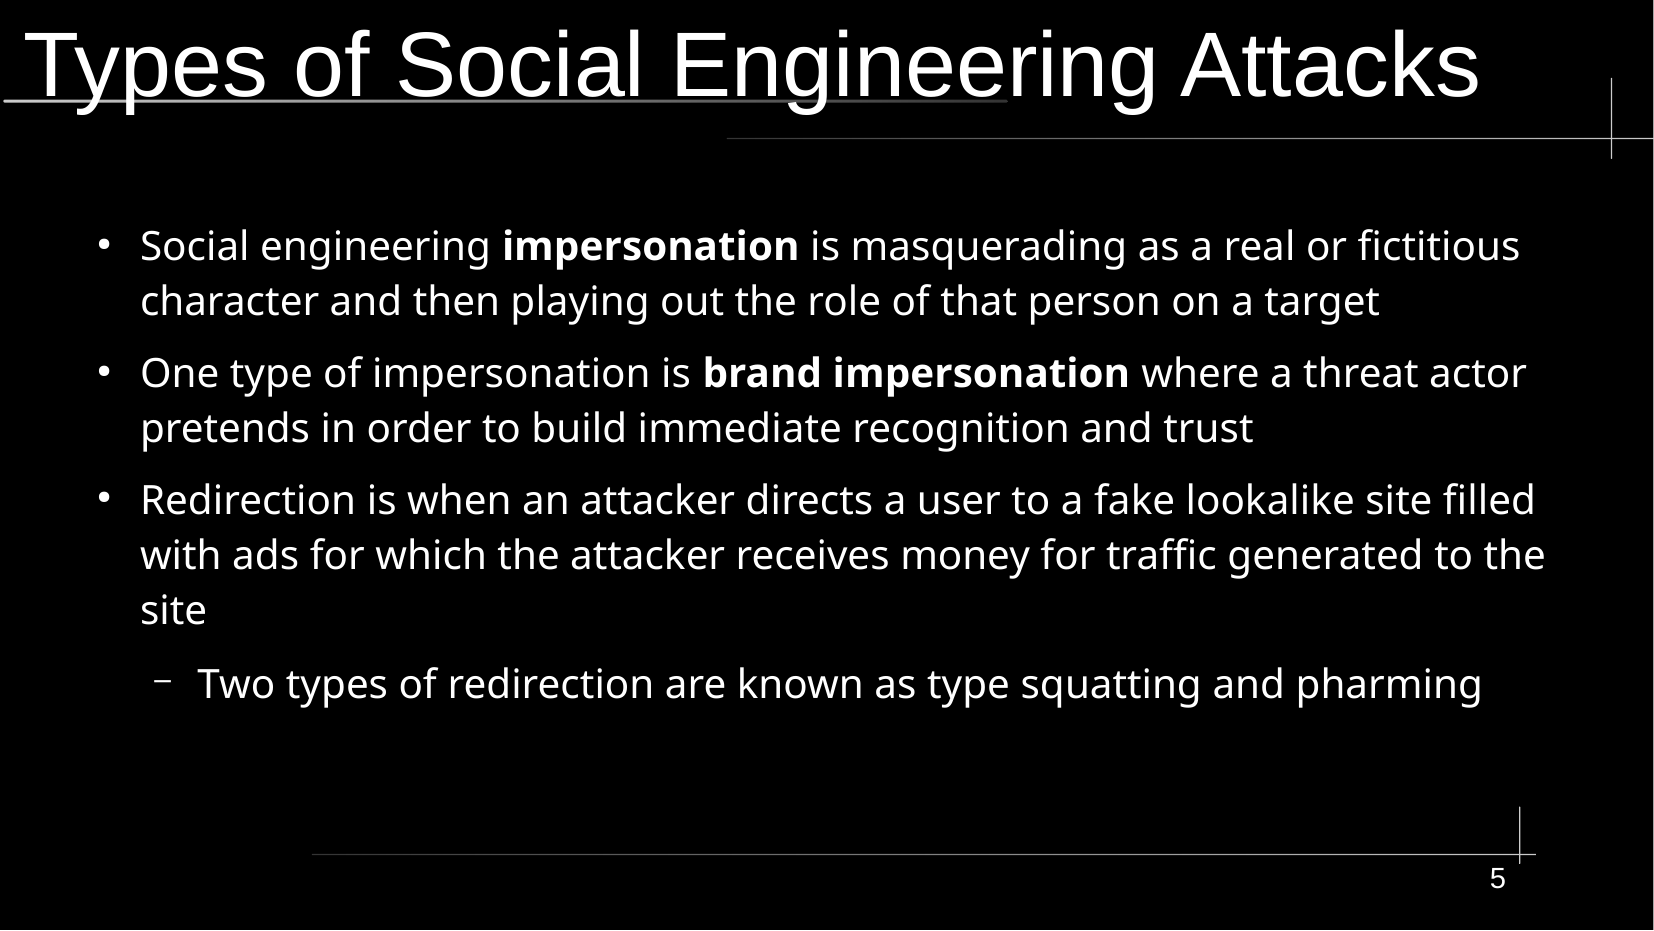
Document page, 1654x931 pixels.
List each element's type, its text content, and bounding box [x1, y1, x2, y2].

title Types of Social Engineering Attacks [23, 11, 1589, 119]
list Social engineering impersonation is masquerading as a real or fictitious character and then playing out the role of that person on a target One type of impersonation is brand impersonation where a threat actor pretends in order to build immediate recognition and trust Redirection is when an attacker directs a user to a fake lookalike site filled with ads for which the attacker receives money for traffic generated to the site Two types of redirection are known as type squatting and pharming [82, 217, 1571, 758]
